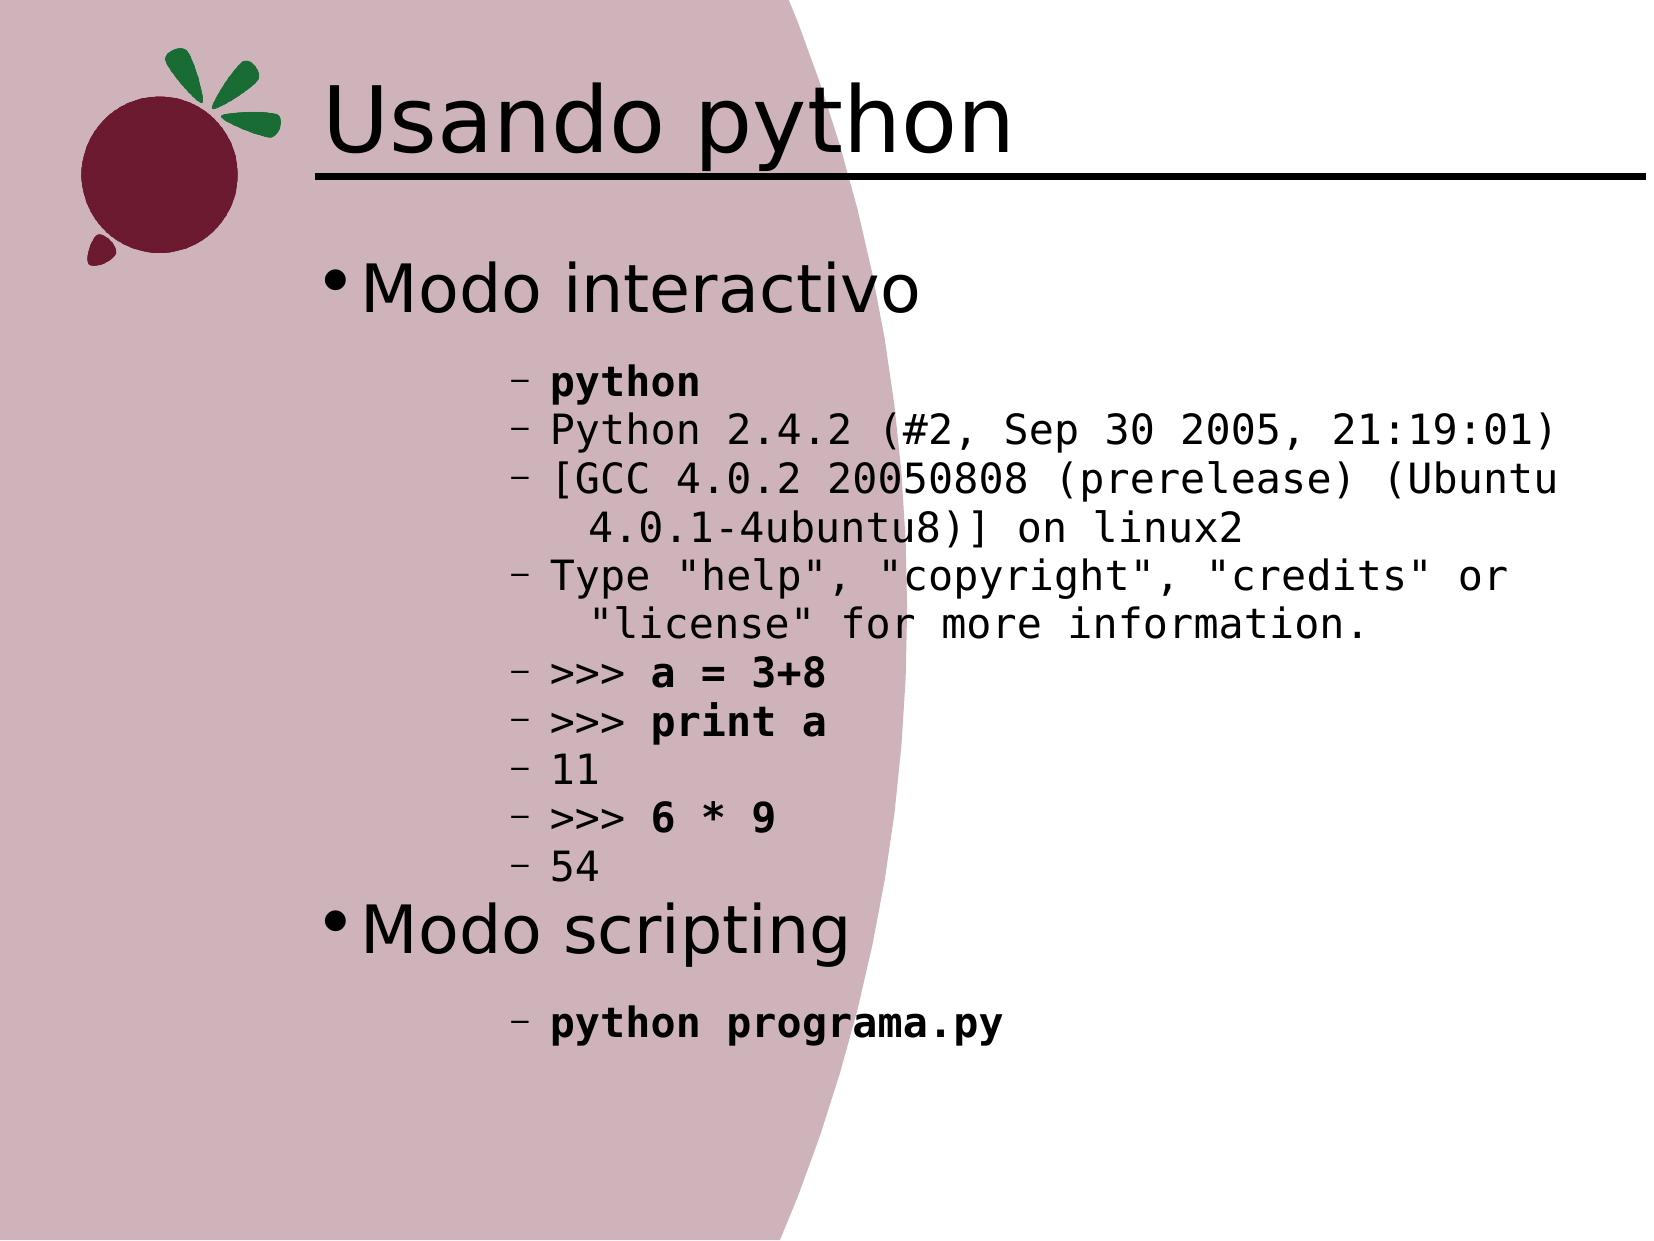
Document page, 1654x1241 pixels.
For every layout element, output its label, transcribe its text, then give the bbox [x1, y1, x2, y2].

list Modo interactivo python Python 2.4.2 (#2, Sep 30 2005, 21:19:01) [GCC 4.0.2 20050808 (prerelease) (Ubuntu 4.0.1-4ubuntu8)] on linux2 Type "help", "copyright", "credits" or "license" for more information. >>> a = 3+8 >>> print a 11 >>> 6 * 9 54 Modo scripting python programa.py [322, 250, 1565, 1175]
title Usando python [322, 65, 1565, 177]
picture [81, 48, 281, 266]
